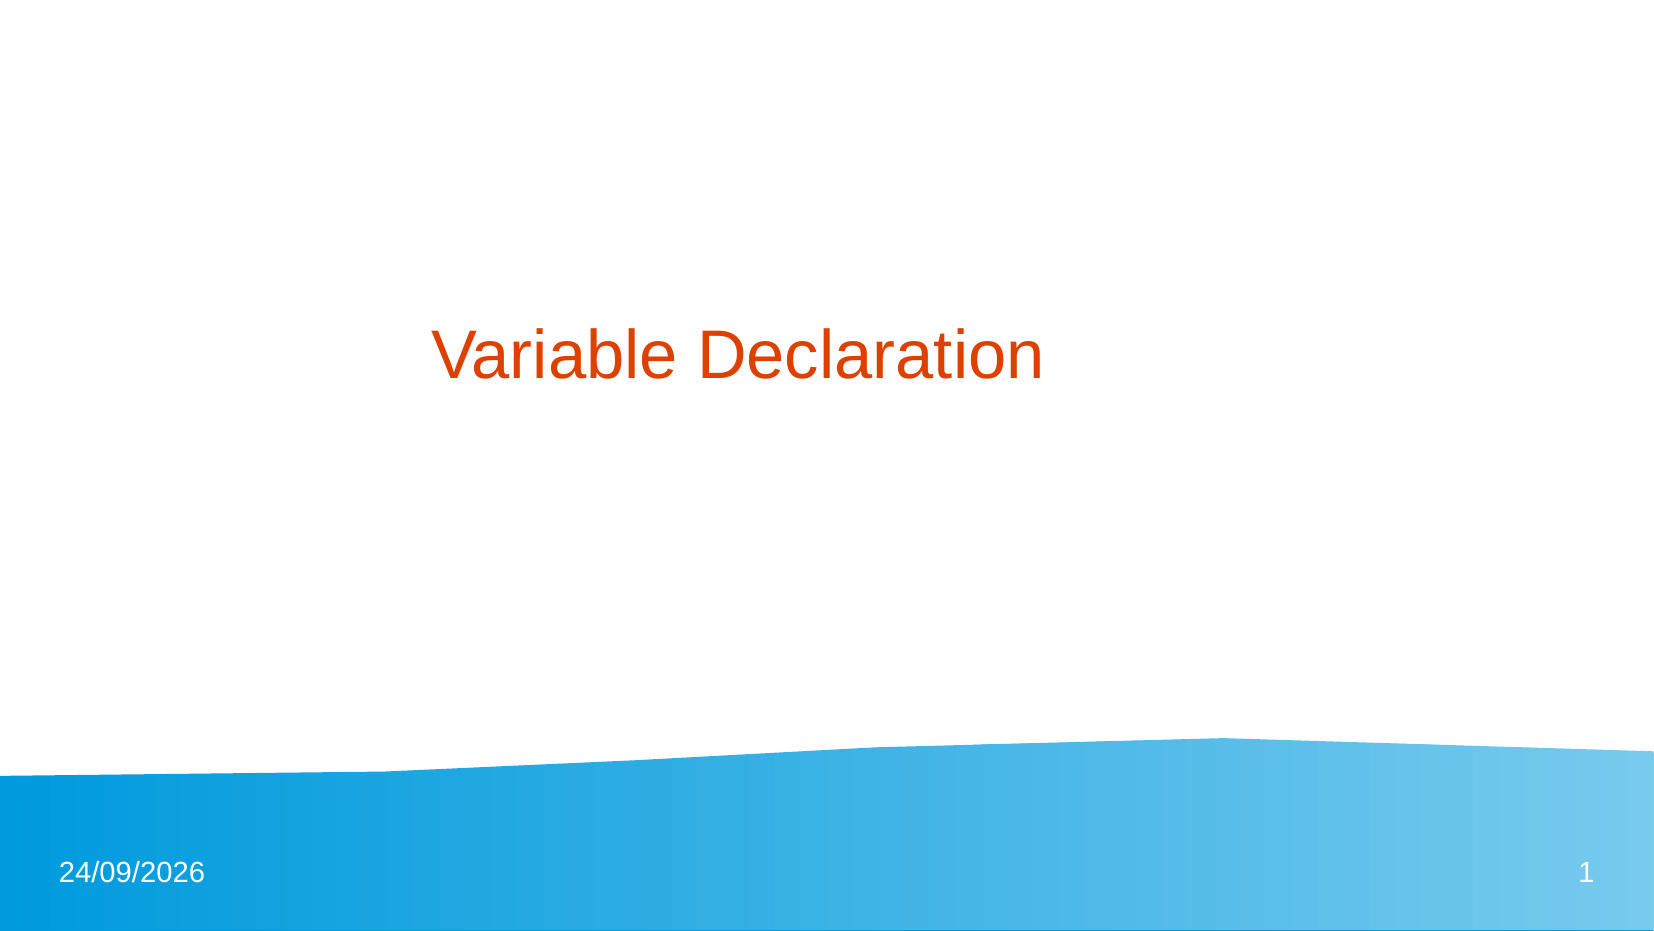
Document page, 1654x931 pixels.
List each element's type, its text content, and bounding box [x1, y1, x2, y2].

title Variable Declaration [0, 265, 1477, 443]
